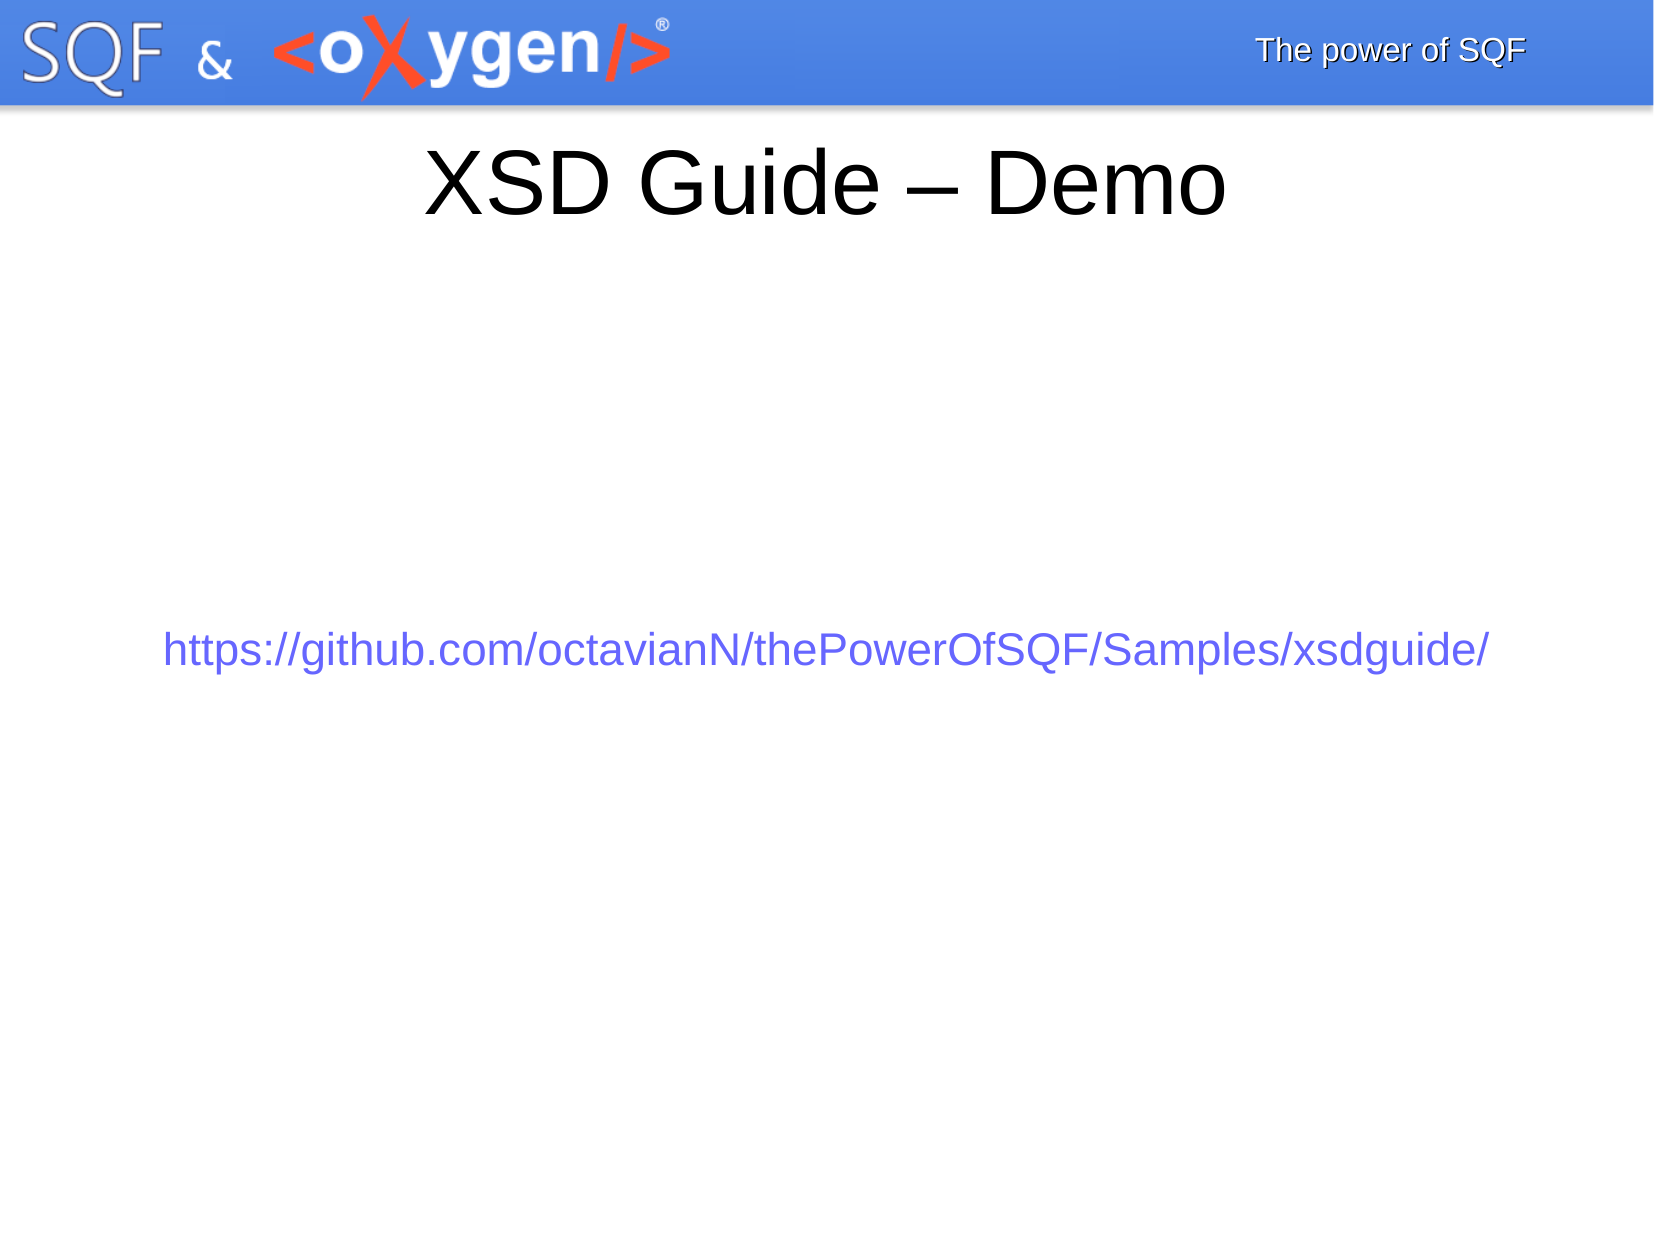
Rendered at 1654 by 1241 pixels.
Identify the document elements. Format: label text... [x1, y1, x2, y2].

picture [0, 0, 1654, 119]
list https://github.com/octavianN/thePowerOfSQF/Samples/xsdguide/ [82, 290, 1571, 1010]
title XSD Guide – Demo [82, 78, 1571, 287]
